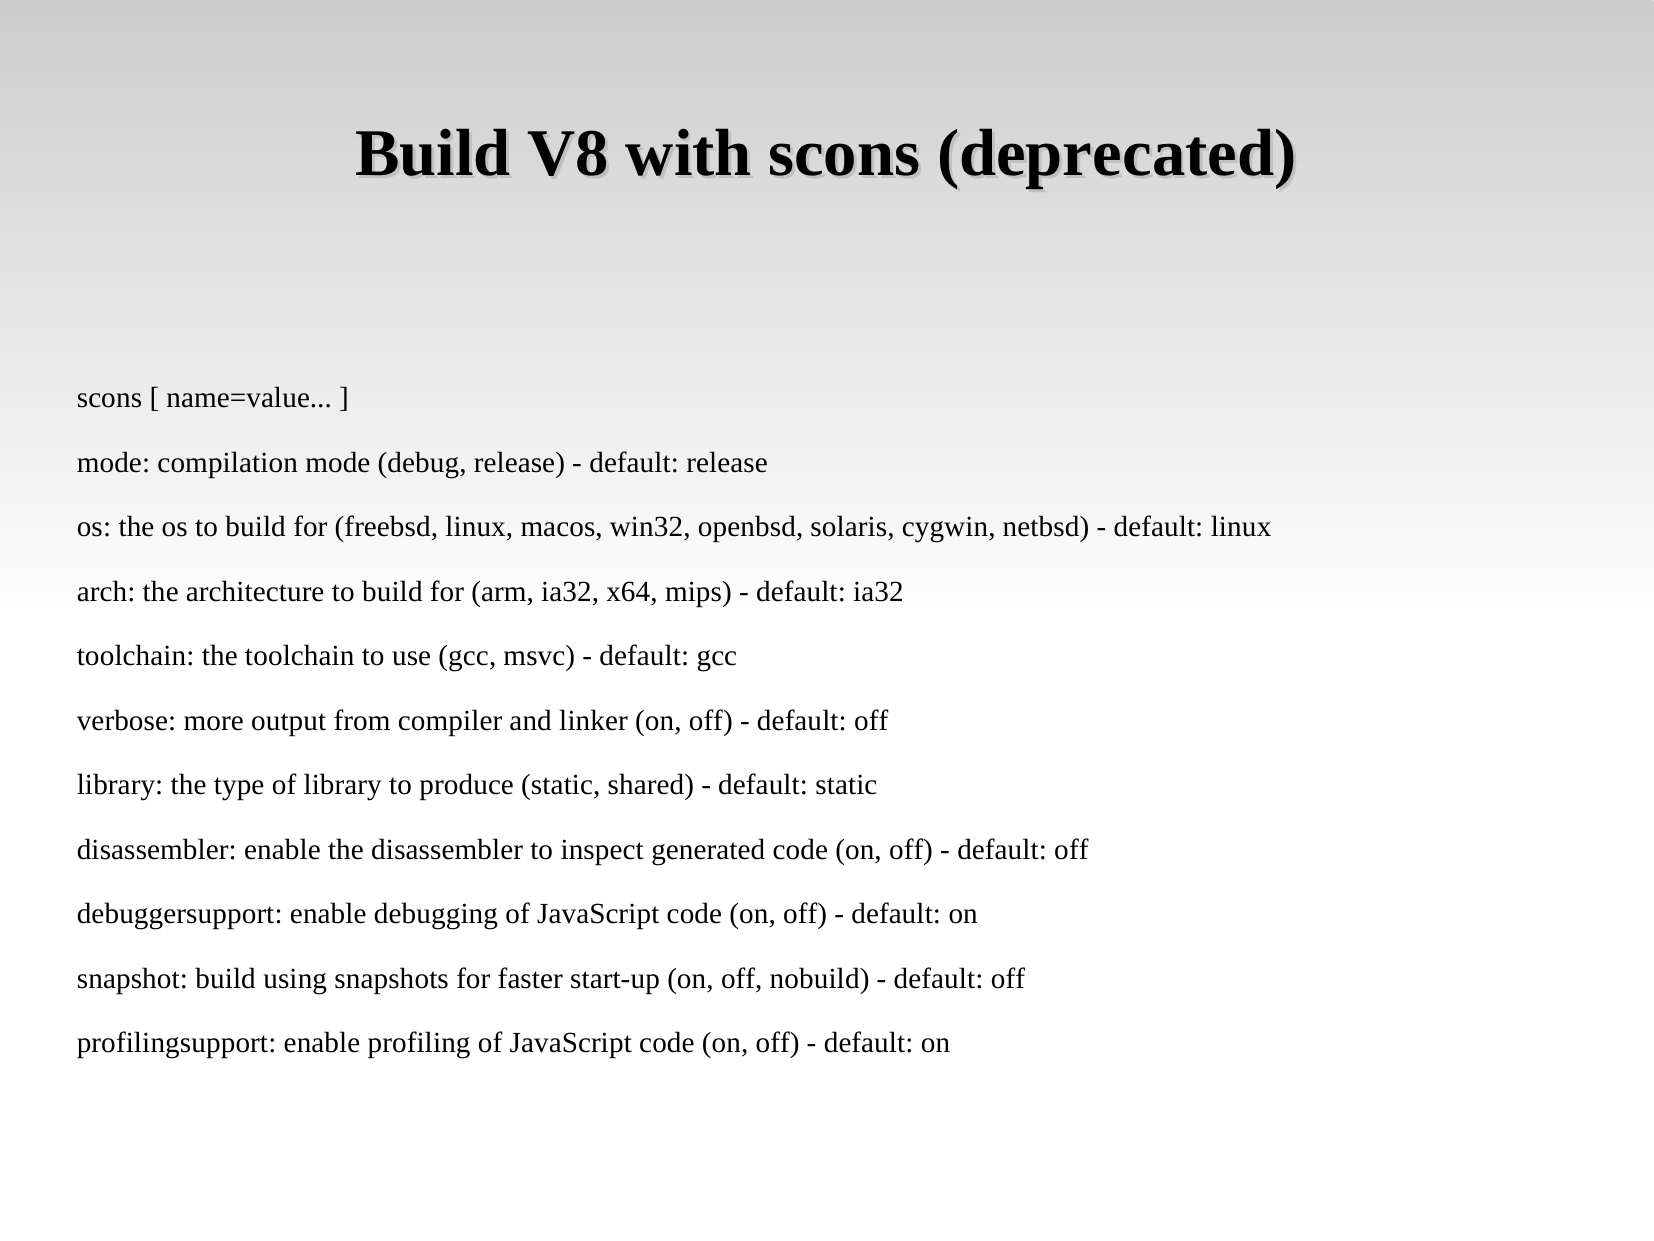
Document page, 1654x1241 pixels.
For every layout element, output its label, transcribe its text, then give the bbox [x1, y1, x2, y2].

subtitle scons [ name=value... ] mode: compilation mode (debug, release) - default: release os: the os to build for (freebsd, linux, macos, win32, openbsd, solaris, cygwin, netbsd) - default: linux arch: the architecture to build for (arm, ia32, x64, mips) - default: ia32 toolchain: the toolchain to use (gcc, msvc) - default: gcc verbose: more output from compiler and linker (on, off) - default: off library: the type of library to produce (static, shared) - default: static disassembler: enable the disassembler to inspect generated code (on, off) - default: off debuggersupport: enable debugging of JavaScript code (on, off) - default: on snapshot: build using snapshots for faster start-up (on, off, nobuild) - default: off profilingsupport: enable profiling of JavaScript code (on, off) - default: on [76, 318, 1565, 1123]
title Build V8 with scons (deprecated) [82, 56, 1571, 250]
